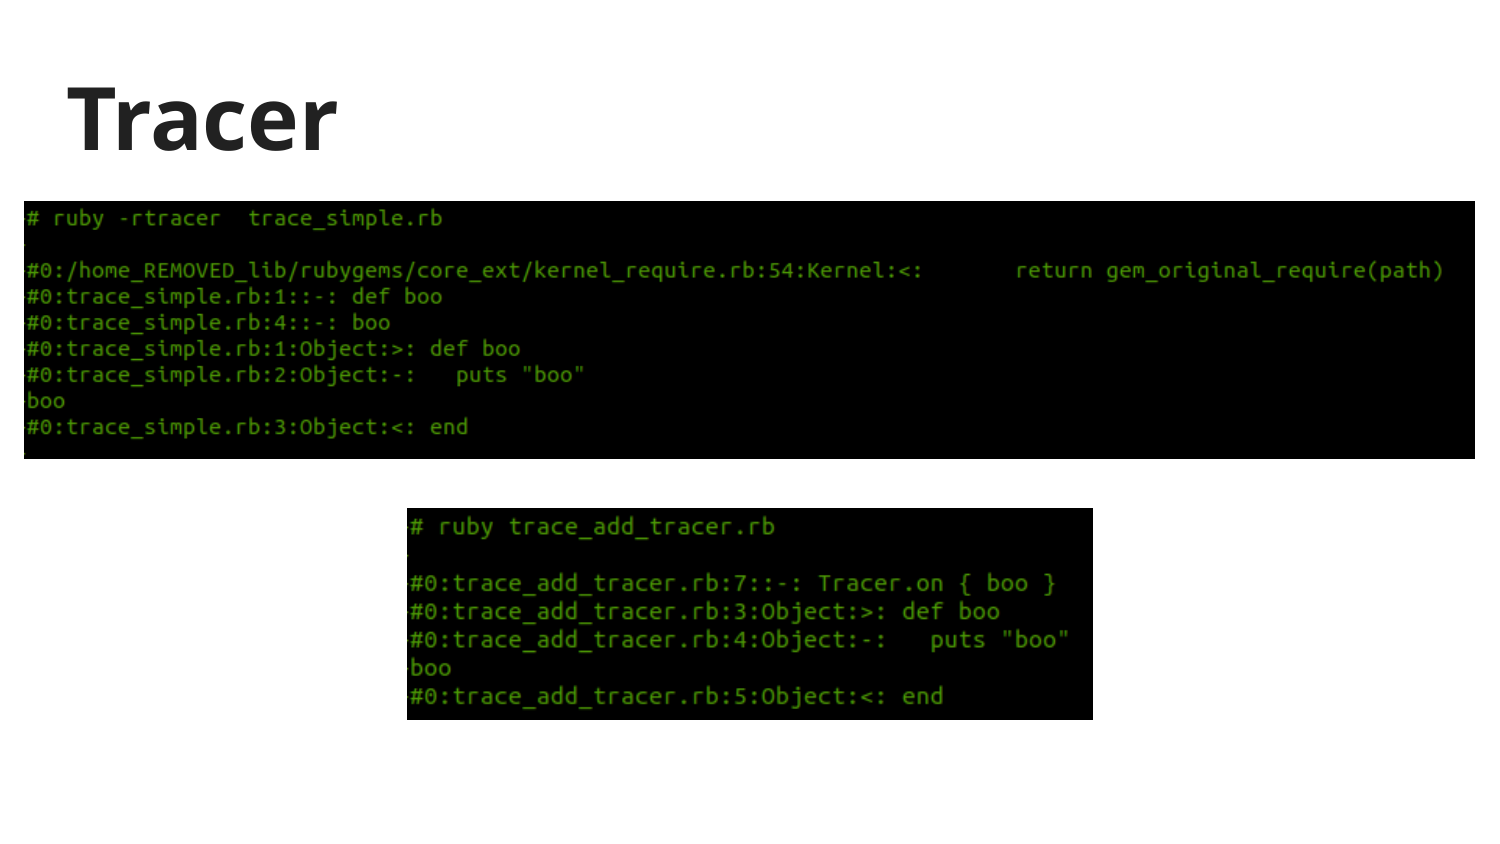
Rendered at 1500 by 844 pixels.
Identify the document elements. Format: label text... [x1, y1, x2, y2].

picture [24, 201, 1475, 459]
title Tracer [51, 48, 1449, 180]
picture [407, 508, 1093, 720]
